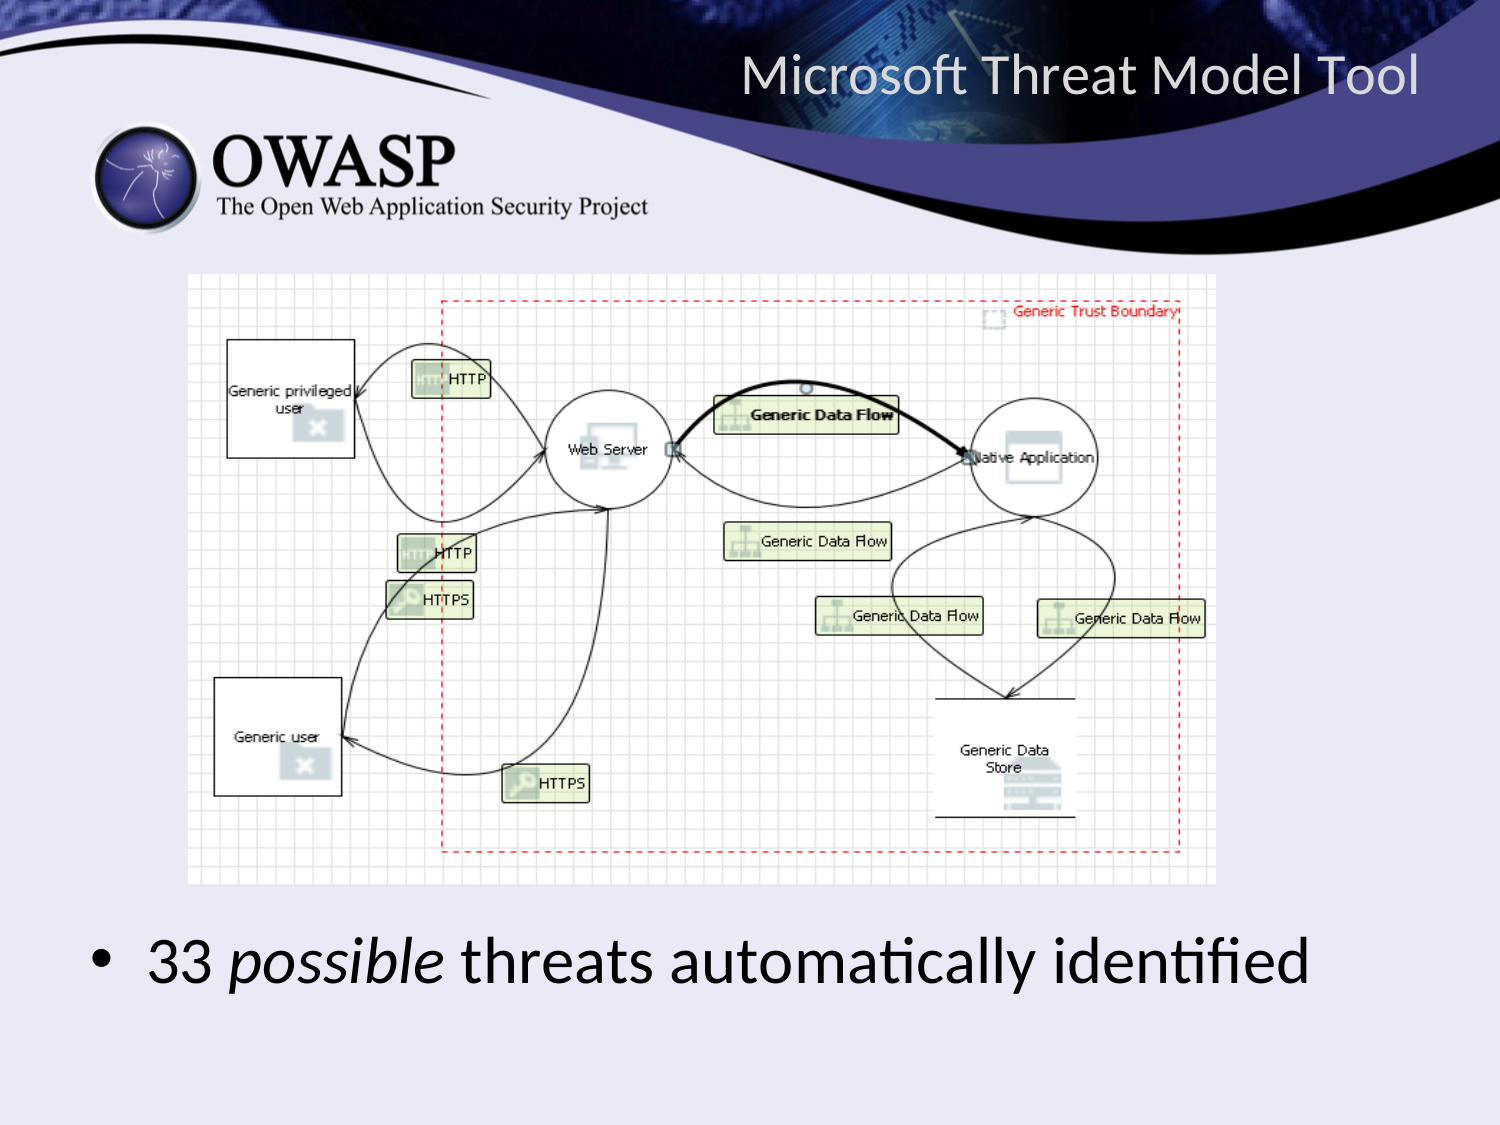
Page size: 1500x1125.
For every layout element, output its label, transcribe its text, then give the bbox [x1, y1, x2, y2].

list 33 possible threats automatically identified [75, 909, 1426, 1017]
list [75, 262, 1426, 886]
title Microsoft Threat Model Tool [699, 0, 1476, 149]
picture [0, 0, 1500, 1125]
